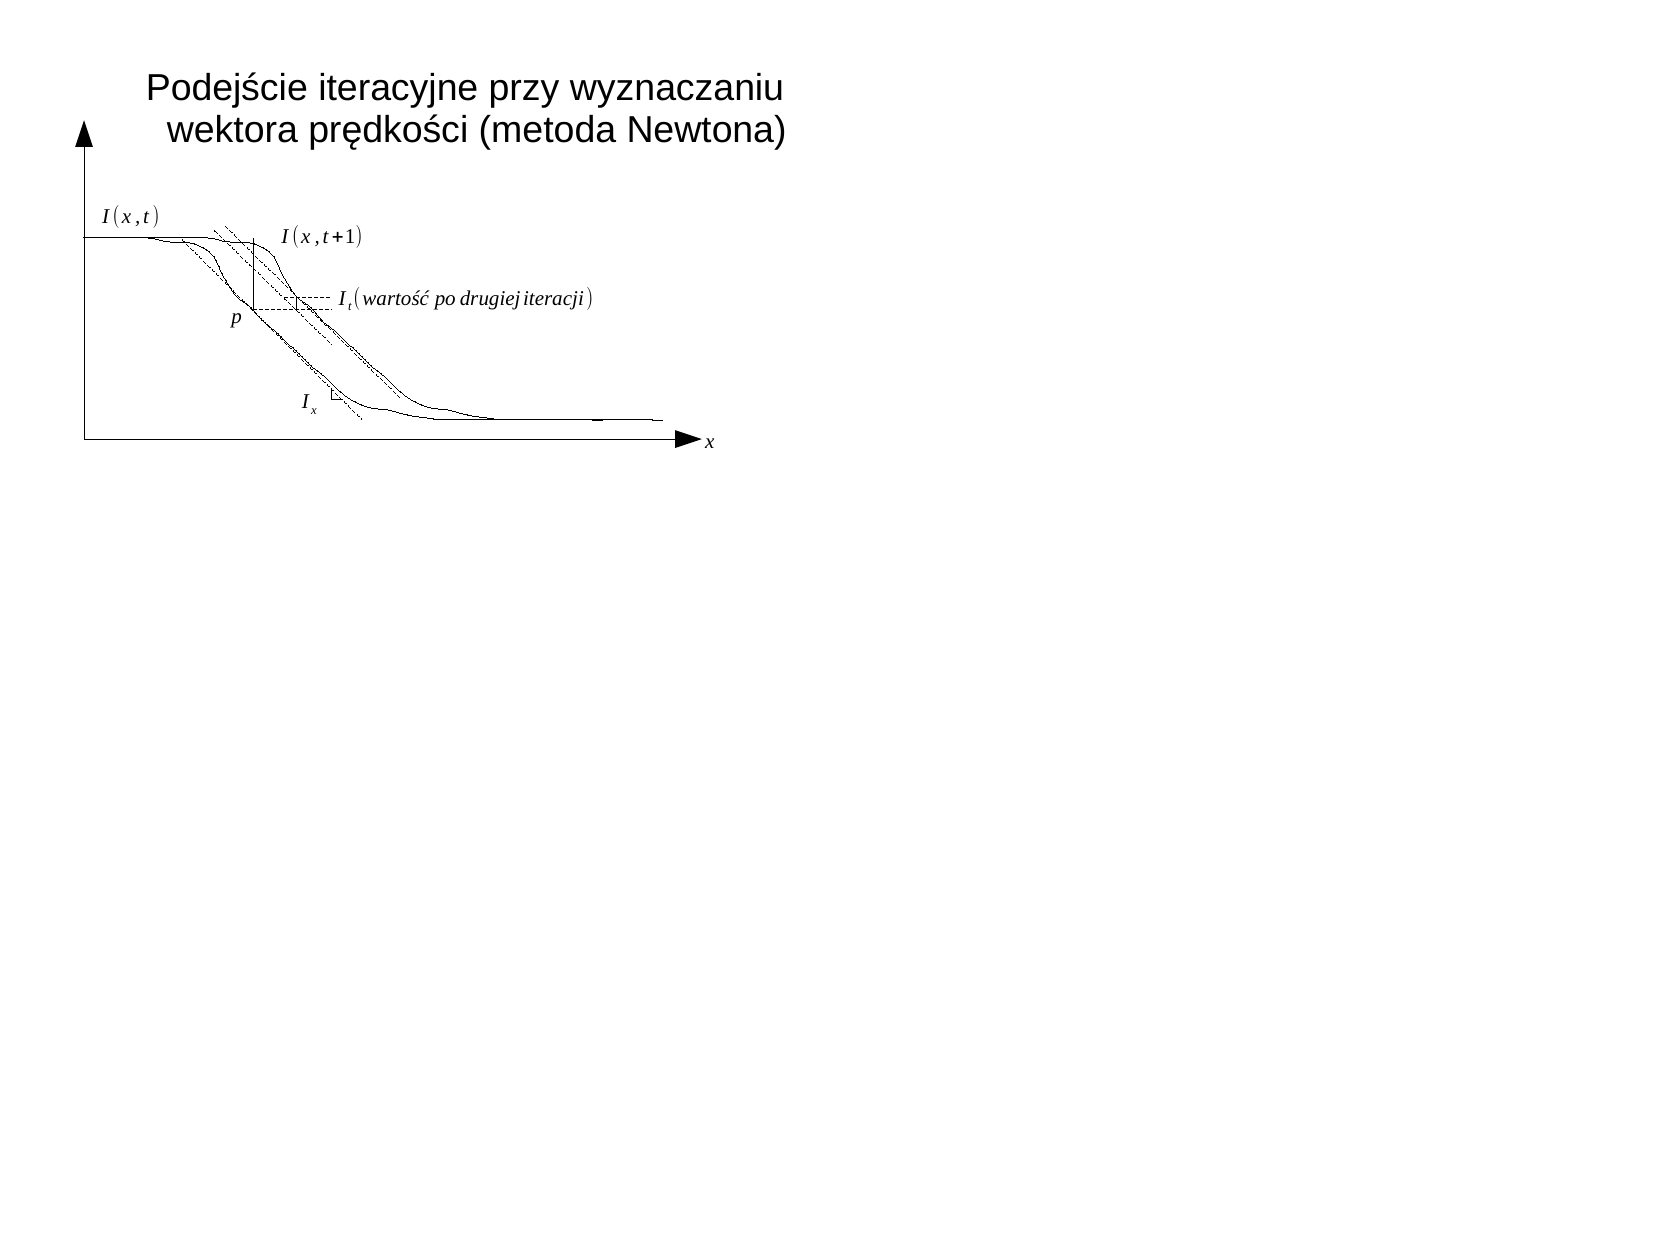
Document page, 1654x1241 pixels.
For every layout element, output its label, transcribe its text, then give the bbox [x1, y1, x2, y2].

chart [295, 389, 323, 418]
chart [332, 285, 599, 315]
text_box Podejście iteracyjne przy wyznaczaniu wektora prędkości (metoda Newtona) [131, 59, 694, 168]
chart [95, 204, 164, 230]
chart [698, 429, 721, 455]
chart [223, 304, 247, 330]
chart [274, 224, 368, 250]
